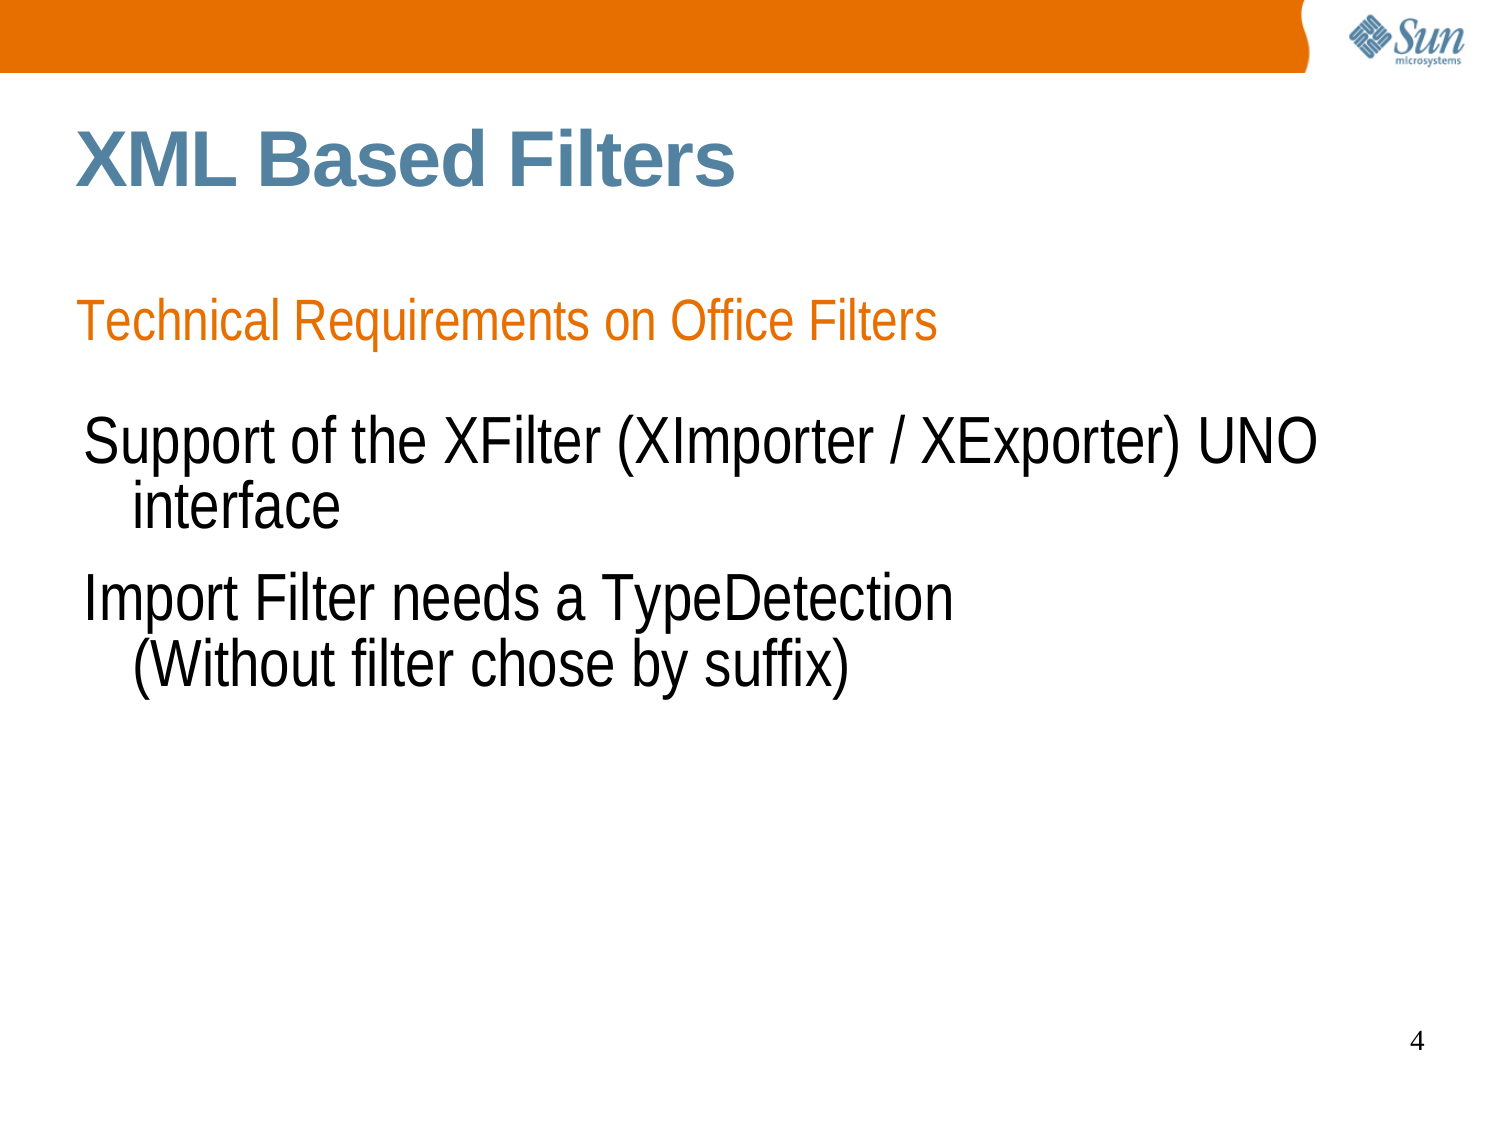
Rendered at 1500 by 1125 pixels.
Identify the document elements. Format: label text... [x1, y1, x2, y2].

title XML Based Filters [75, 123, 1437, 227]
text_box Technical Requirements on Office Filters [76, 295, 1344, 364]
list Support of the XFilter (XImporter / XExporter) UNO interface Import Filter needs a TypeDetection (Without filter chose by suffix) [64, 411, 1401, 1125]
picture [0, 0, 1500, 73]
